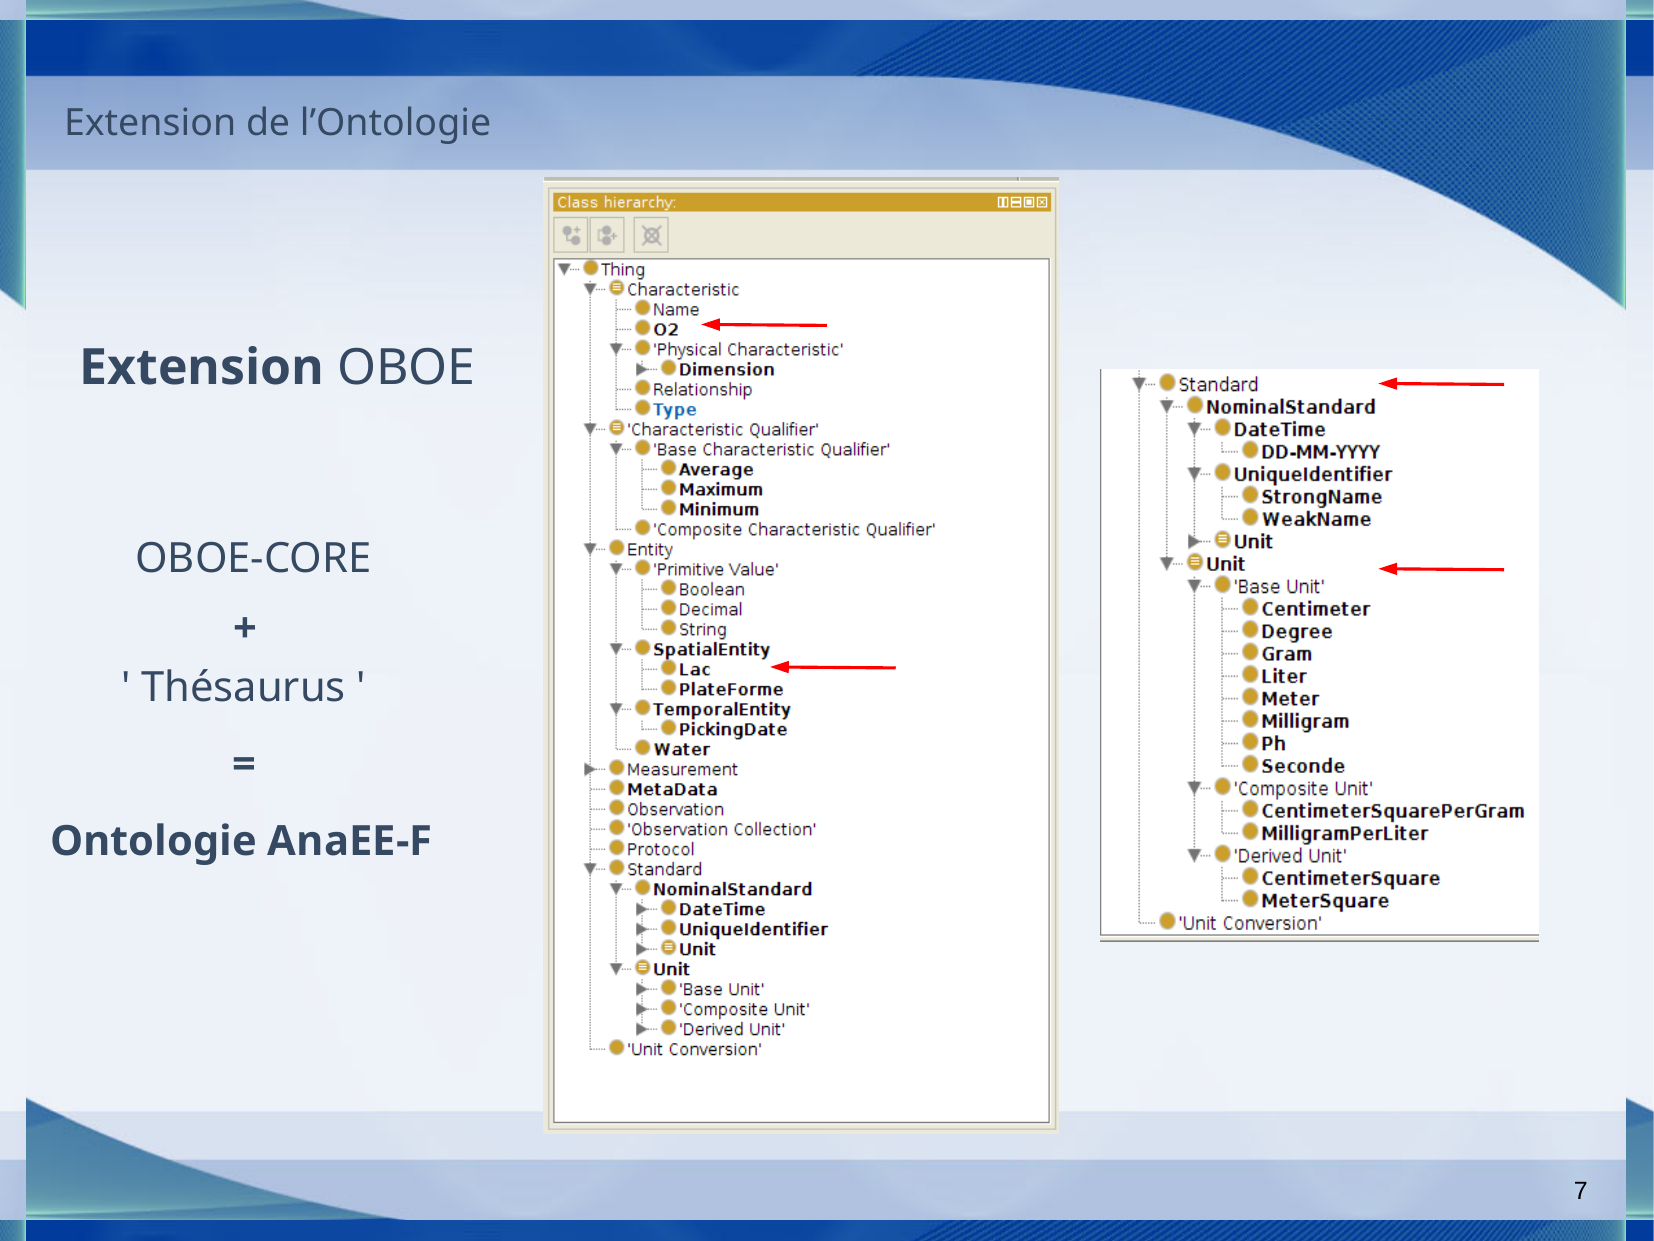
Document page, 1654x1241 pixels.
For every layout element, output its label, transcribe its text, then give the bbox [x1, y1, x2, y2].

text_box 7 [1559, 1169, 1625, 1213]
text_box + [218, 590, 284, 649]
text_box Ontologie AnaEE-F [35, 803, 508, 867]
picture [0, 0, 1654, 1241]
text_box = [217, 726, 296, 790]
title Extension OBOE [59, 301, 497, 431]
text_box ' Thésaurus ' [106, 649, 403, 713]
title OBOE-CORE [75, 516, 432, 597]
title Extension de l’Ontologie [24, 77, 532, 165]
